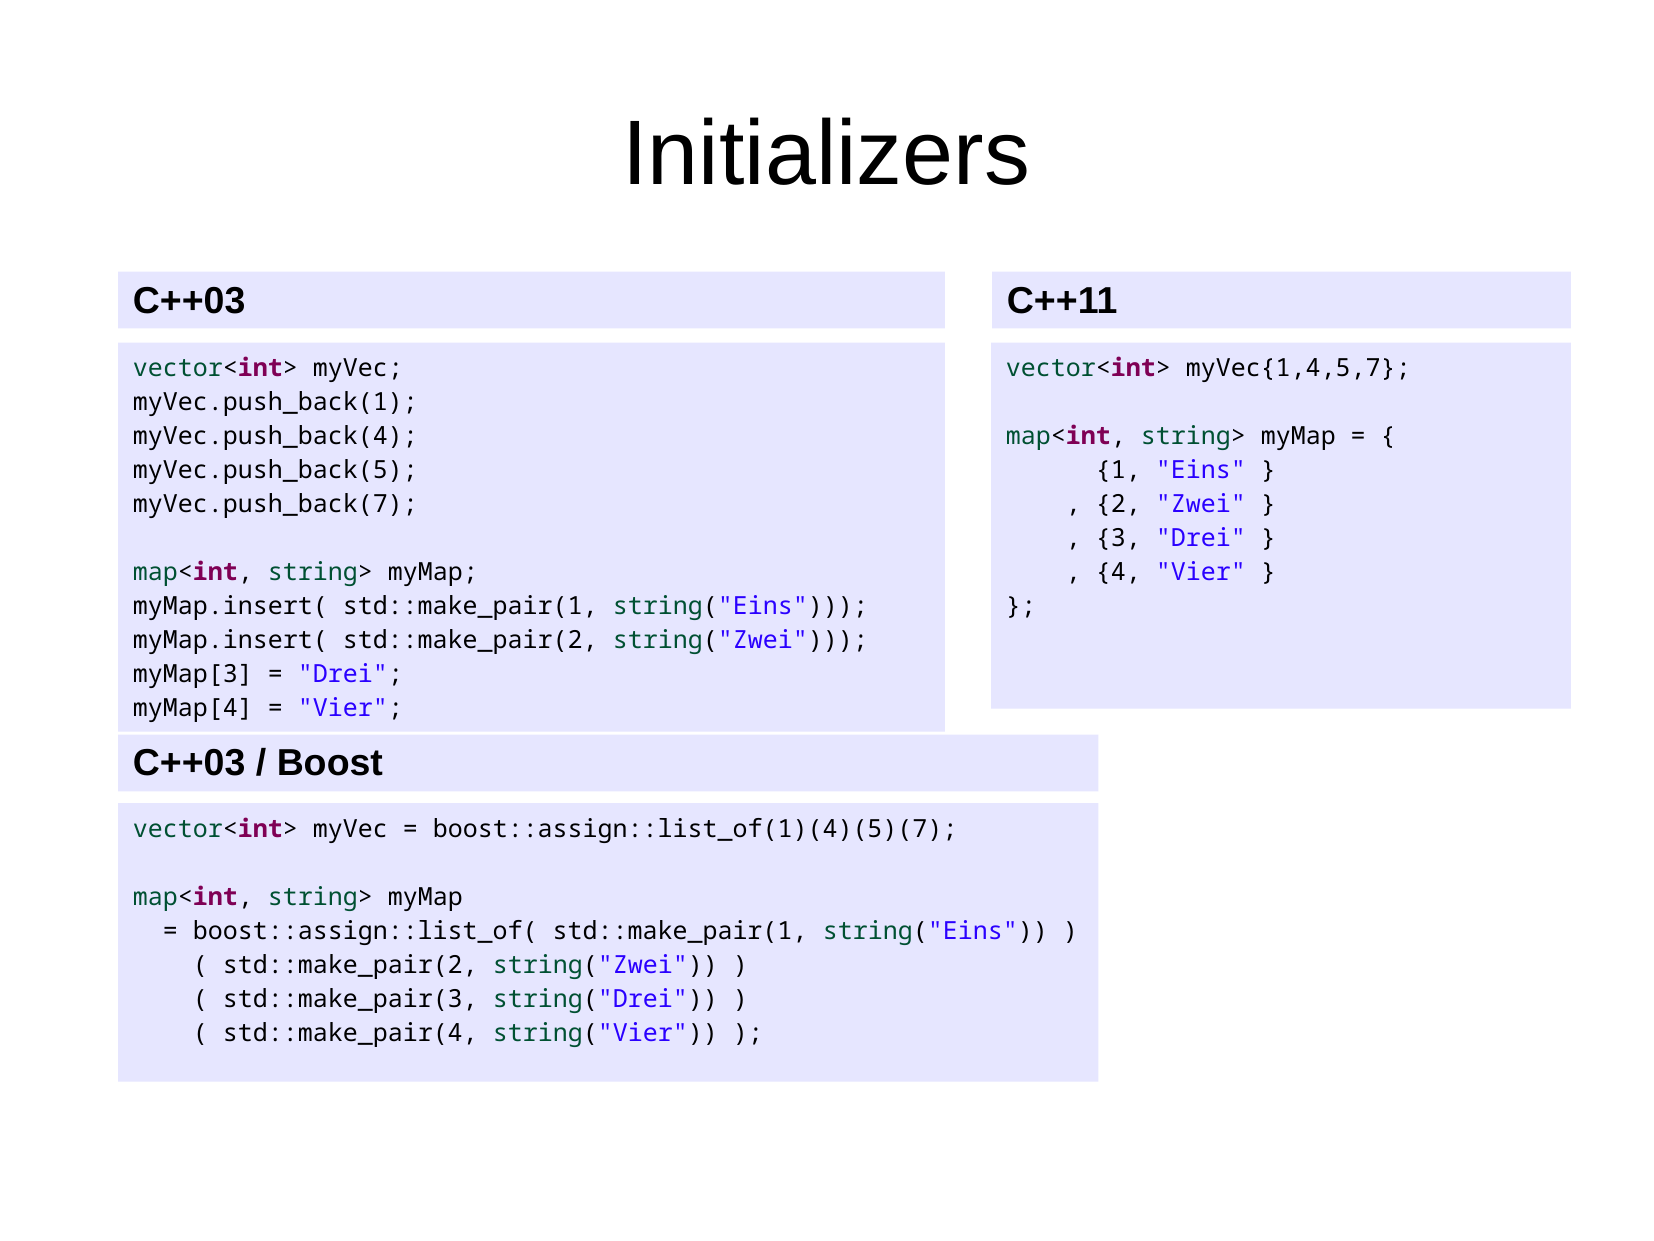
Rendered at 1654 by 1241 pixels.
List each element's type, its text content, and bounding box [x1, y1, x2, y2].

title Initializers [82, 49, 1571, 257]
text_box C++03 [118, 271, 945, 329]
text_box vector<int> myVec = boost::assign::list_of(1)(4)(5)(7); map<int, string> myMap = boost::assign::list_of( std::make_pair(1, string("Eins")) ) ( std::make_pair(2, string("Zwei")) ) ( std::make_pair(3, string("Drei")) ) ( std::make_pair(4, string("Vier")) ); [118, 803, 1099, 1082]
text_box C++11 [992, 271, 1571, 329]
text_box vector<int> myVec; myVec.push_back(1); myVec.push_back(4); myVec.push_back(5); myVec.push_back(7); map<int, string> myMap; myMap.insert( std::make_pair(1, string("Eins"))); myMap.insert( std::make_pair(2, string("Zwei"))); myMap[3] = "Drei"; myMap[4] = "Vier"; [118, 342, 945, 709]
text_box vector<int> myVec{1,4,5,7}; map<int, string> myMap = { {1, "Eins" } , {2, "Zwei" } , {3, "Drei" } , {4, "Vier" } }; [991, 342, 1571, 709]
text_box C++03 / Boost [118, 734, 1099, 792]
